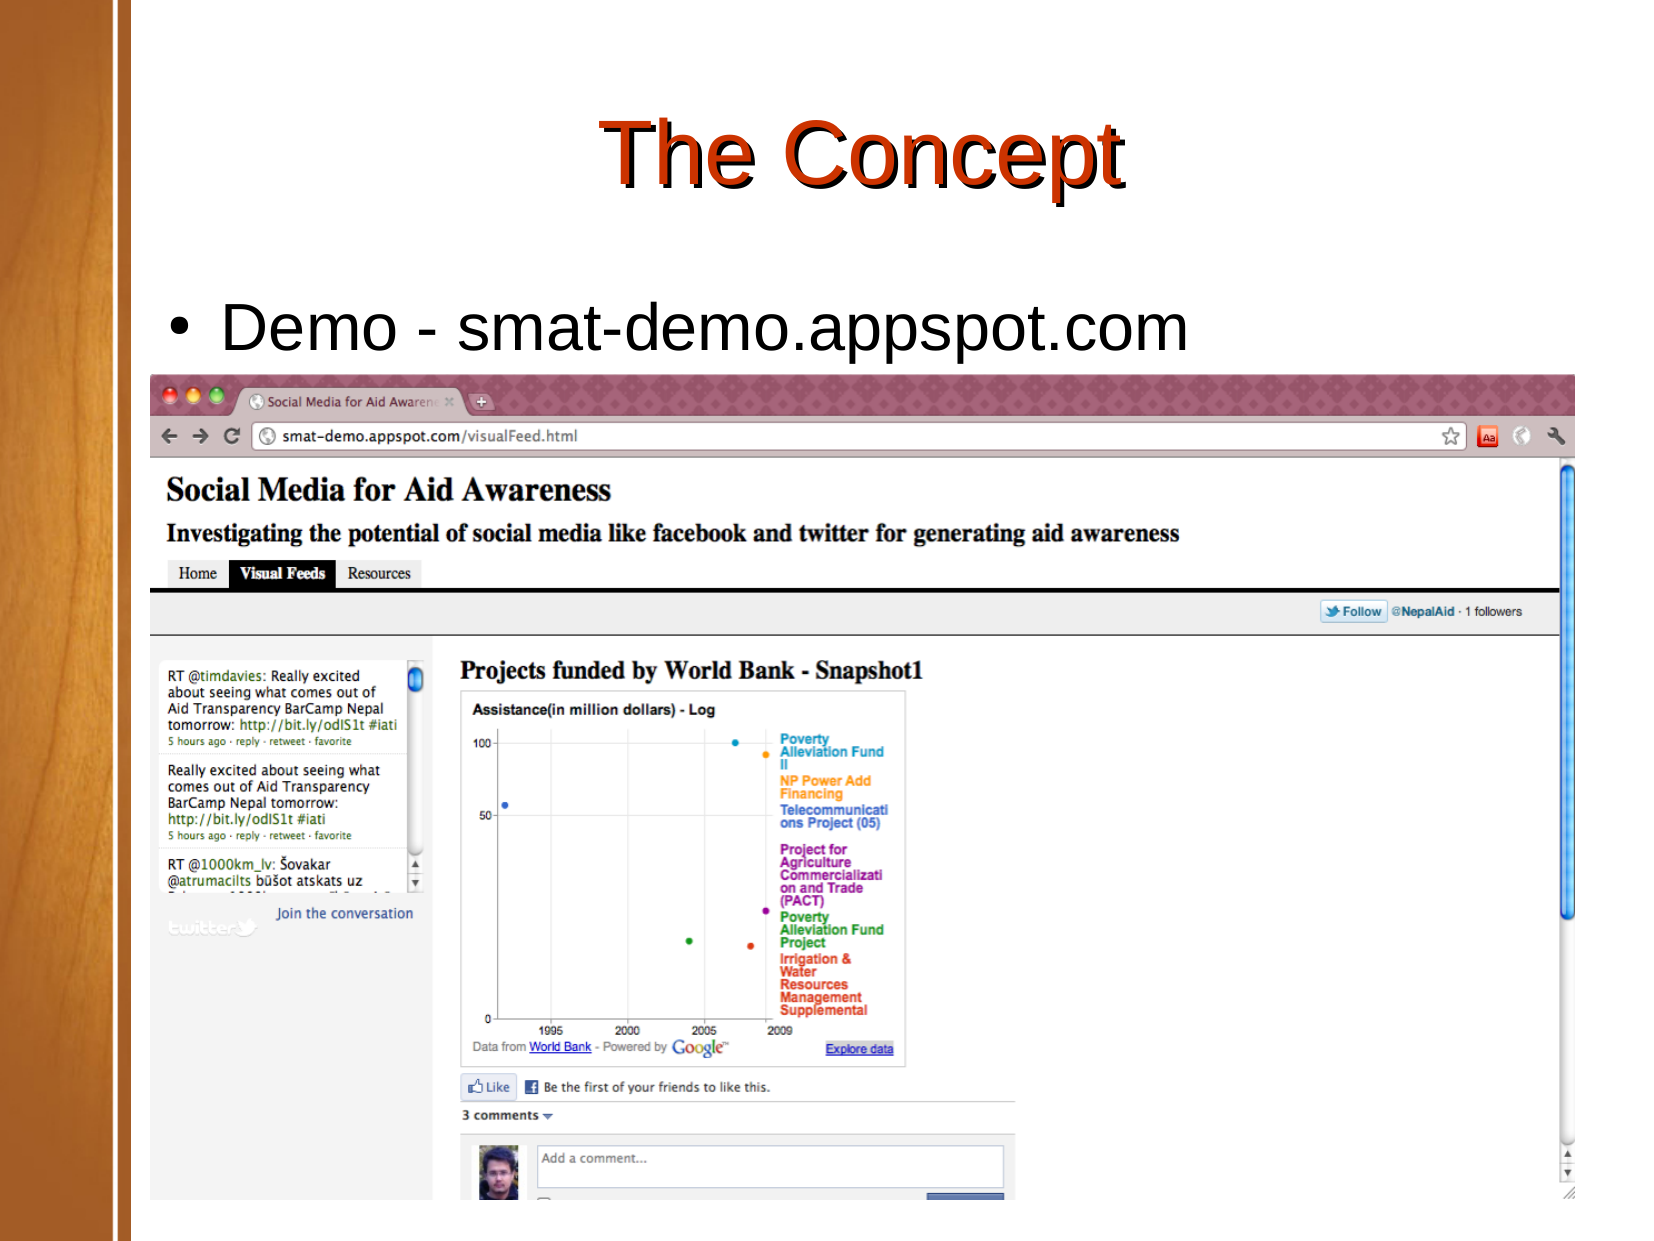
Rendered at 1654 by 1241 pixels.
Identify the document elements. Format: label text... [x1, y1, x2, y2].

picture [150, 374, 1575, 1201]
title The Concept [150, 56, 1571, 250]
picture [0, 0, 131, 1241]
list Demo - smat-demo.appspot.com [150, 290, 1571, 374]
